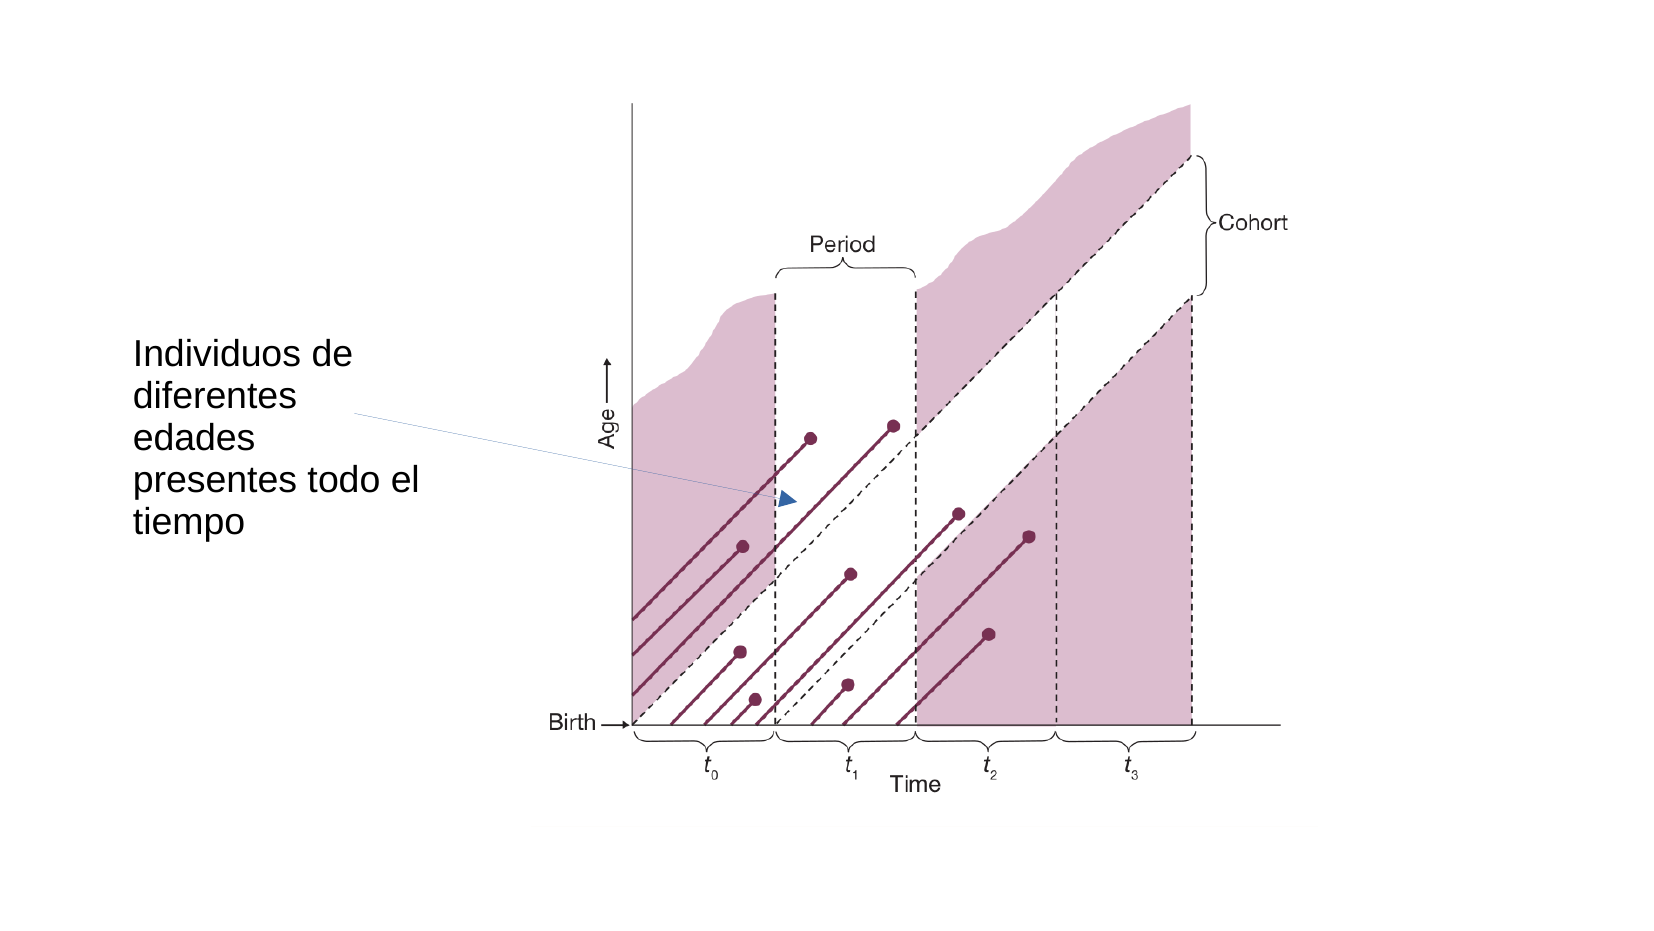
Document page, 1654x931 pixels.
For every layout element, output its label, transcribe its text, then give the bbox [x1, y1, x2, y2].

picture [531, 94, 1318, 827]
text_box Individuos de diferentes edades presentes todo el tiempo [118, 324, 443, 550]
